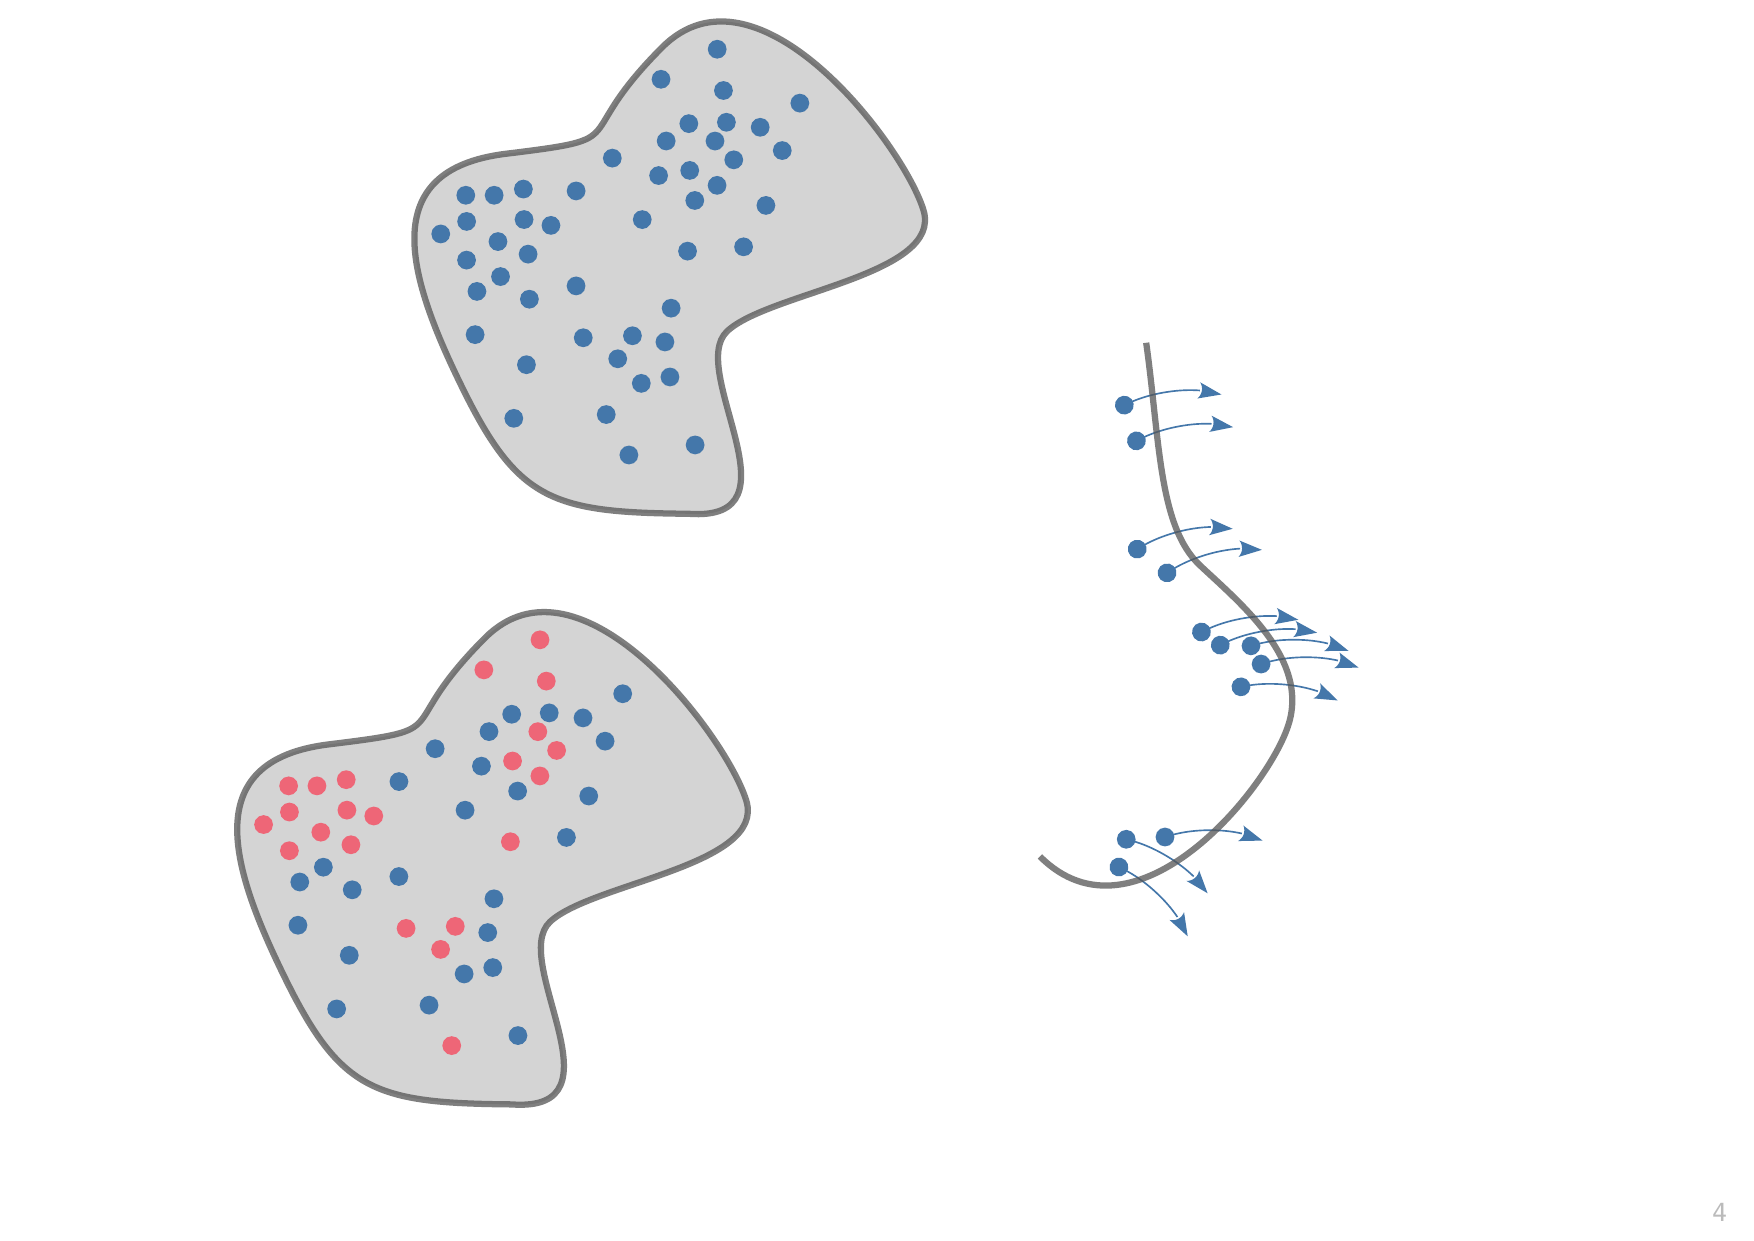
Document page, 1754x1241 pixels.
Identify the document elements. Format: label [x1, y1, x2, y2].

text_box [1109, 857, 1129, 877]
text_box [1231, 677, 1251, 697]
text_box [1116, 829, 1136, 849]
text_box [1192, 622, 1211, 642]
text_box [1241, 636, 1271, 674]
text_box [1128, 540, 1147, 559]
text_box [1115, 395, 1134, 415]
text_box [1155, 827, 1175, 847]
text_box [1157, 563, 1177, 582]
text_box [1127, 431, 1146, 451]
text_box [414, 21, 926, 515]
text_box [1210, 635, 1230, 655]
text_box [237, 612, 748, 1105]
